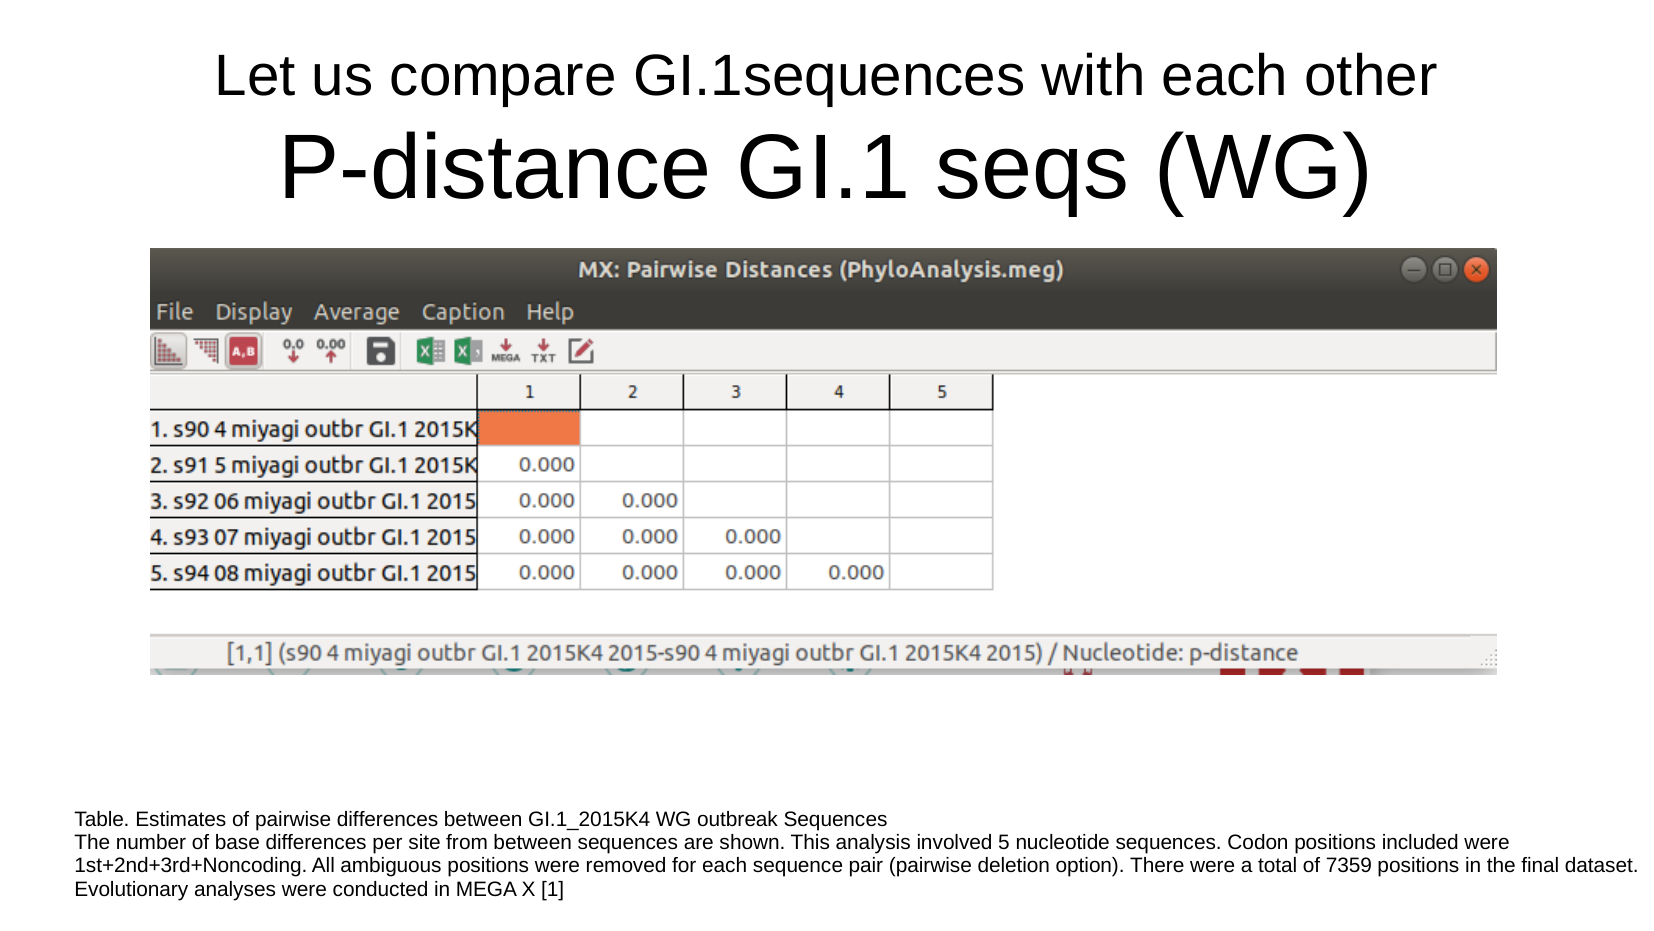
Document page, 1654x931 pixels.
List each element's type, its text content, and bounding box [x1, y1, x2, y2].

text_box Table. Estimates of pairwise differences between GI.1_2015K4 WG outbreak Sequences The number of base differences per site from between sequences are shown. This analysis involved 5 nucleotide sequences. Codon positions included were 1st+2nd+3rd+Noncoding. All ambiguous positions were removed for each sequence pair (pairwise deletion option). There were a total of 7359 positions in the final dataset. Evolutionary analyses were conducted in MEGA X [1] [59, 800, 1654, 909]
title Let us compare GI.1sequences with each other P-distance GI.1 seqs (WG) [82, 37, 1571, 193]
picture [150, 248, 1497, 676]
